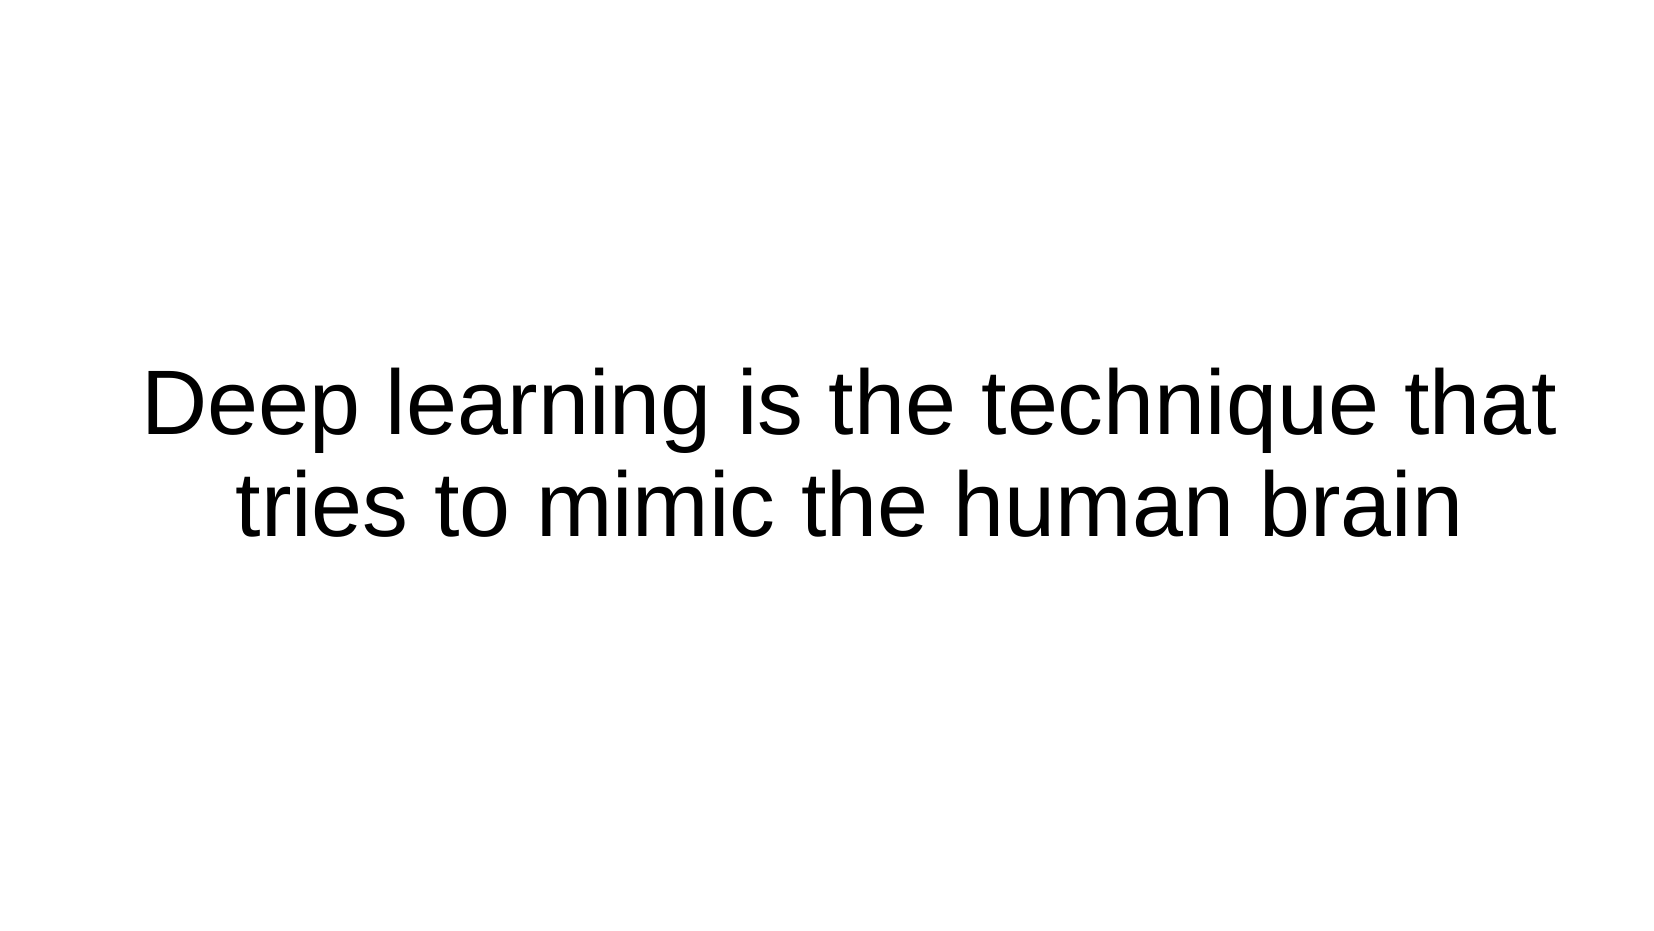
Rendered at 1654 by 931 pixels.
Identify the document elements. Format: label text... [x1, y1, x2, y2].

title Deep learning is the technique that tries to mimic the human brain [106, 351, 1595, 557]
